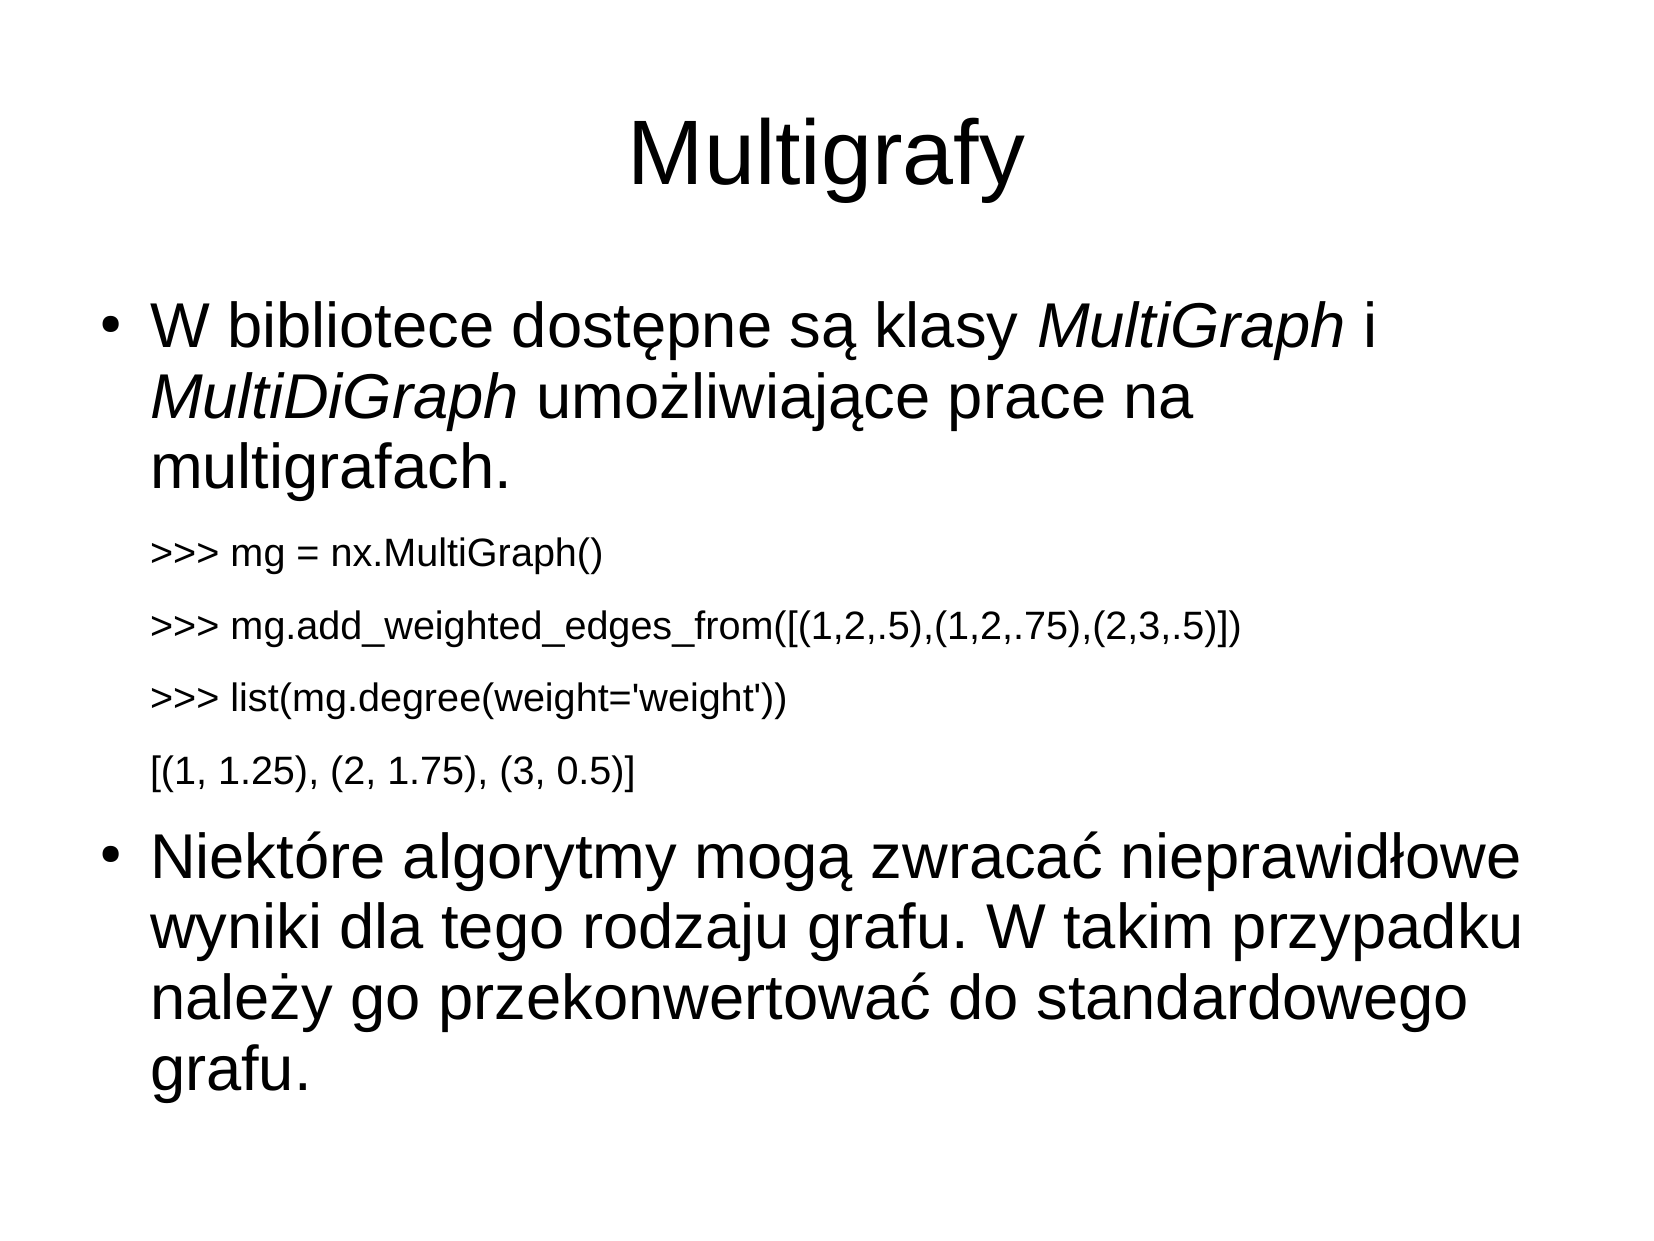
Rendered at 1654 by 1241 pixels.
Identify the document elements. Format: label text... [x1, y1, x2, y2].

title Multigrafy [82, 49, 1571, 257]
list W bibliotece dostępne są klasy MultiGraph i MultiDiGraph umożliwiające prace na multigrafach. >>> mg = nx.MultiGraph() >>> mg.add_weighted_edges_from([(1,2,.5),(1,2,.75),(2,3,.5)]) >>> list(mg.degree(weight='weight')) [(1, 1.25), (2, 1.75), (3, 0.5)] Niektóre algorytmy mogą zwracać nieprawidłowe wyniki dla tego rodzaju grafu. W takim przypadku należy go przekonwertować do standardowego grafu. [82, 290, 1571, 1111]
